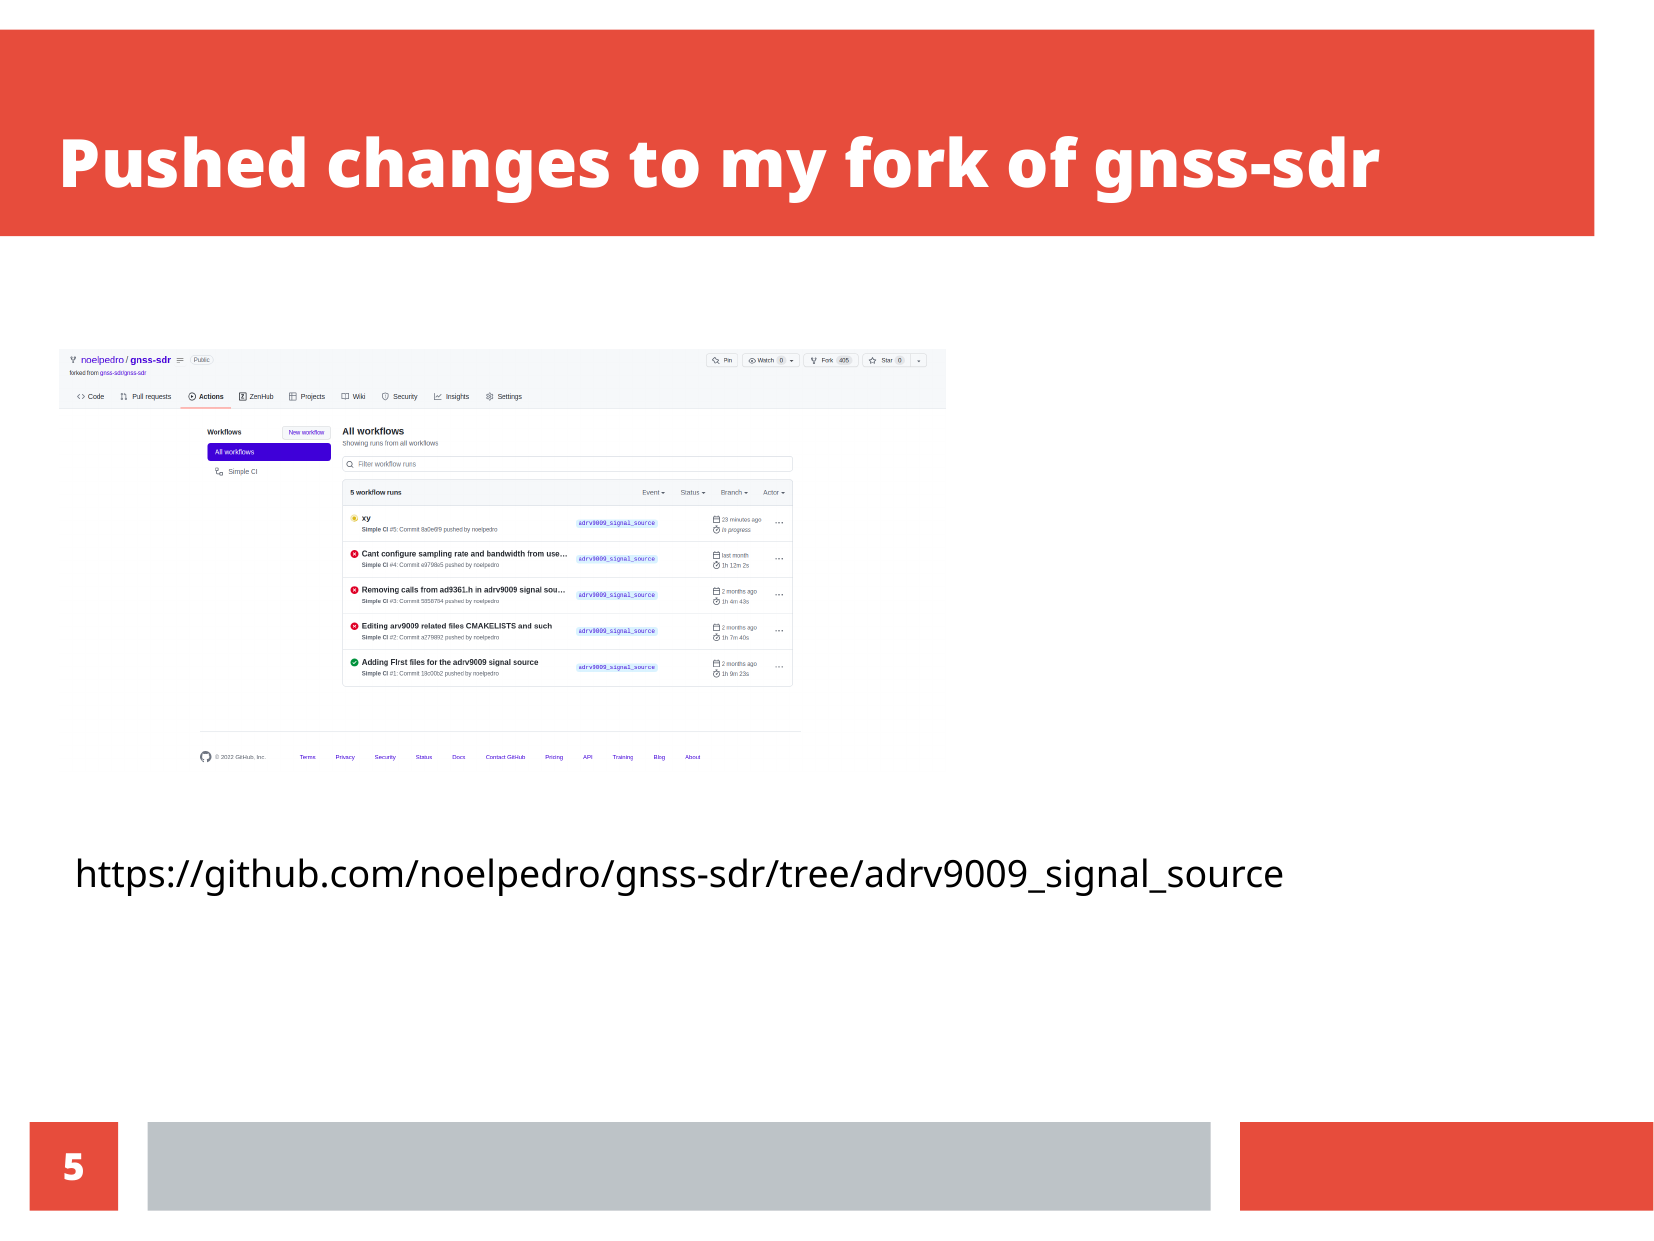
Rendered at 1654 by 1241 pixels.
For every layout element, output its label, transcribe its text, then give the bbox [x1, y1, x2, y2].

text_box https://github.com/noelpedro/gnss-sdr/tree/adrv9009_signal_source [60, 840, 1576, 899]
picture [59, 349, 946, 773]
title Pushed changes to my fork of gnss-sdr [59, 59, 1595, 207]
